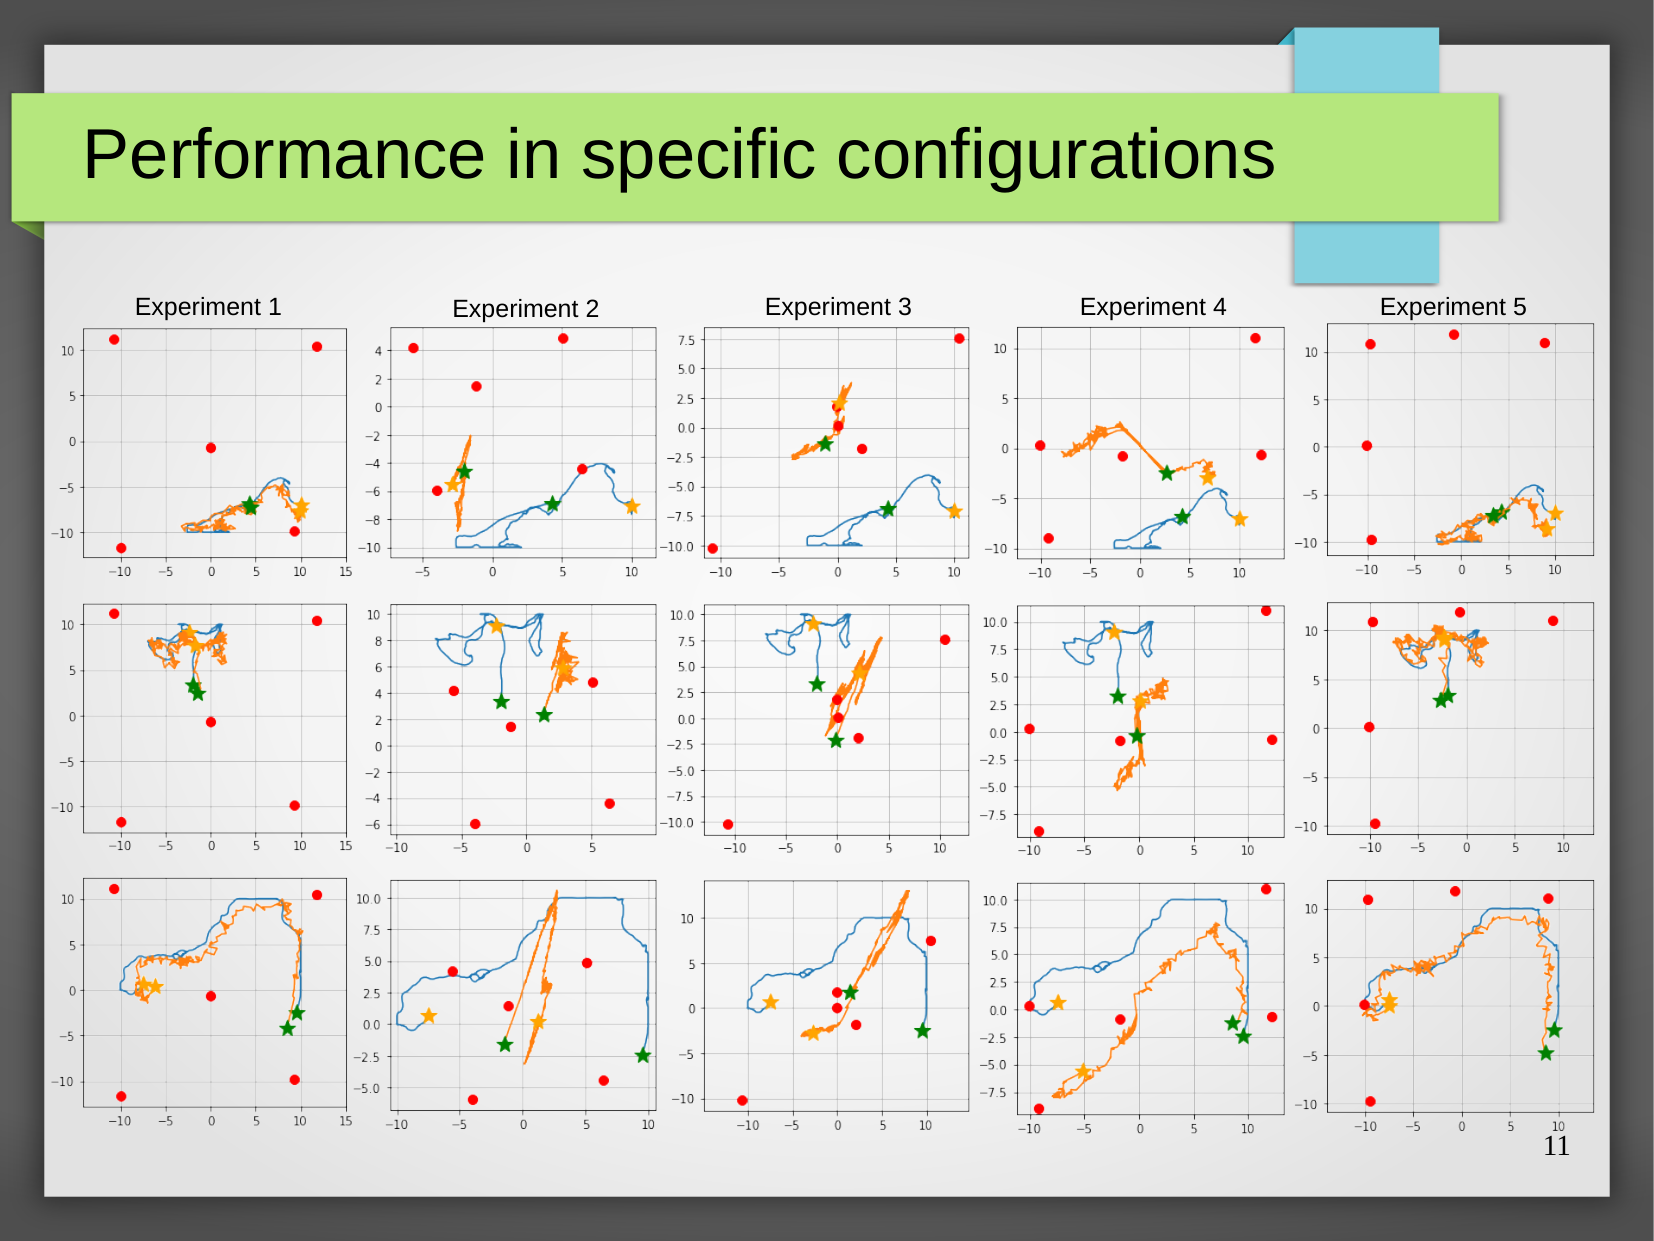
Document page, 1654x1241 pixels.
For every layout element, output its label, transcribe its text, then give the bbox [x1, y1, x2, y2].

text_box Experiment 5 [1365, 285, 1543, 328]
text_box Experiment 3 [750, 285, 928, 328]
text_box Experiment 4 [1065, 285, 1243, 328]
title Performance in specific configurations [82, 74, 1471, 233]
picture [0, 0, 1654, 1241]
text_box Experiment 2 [437, 287, 616, 331]
text_box Experiment 1 [120, 285, 298, 328]
